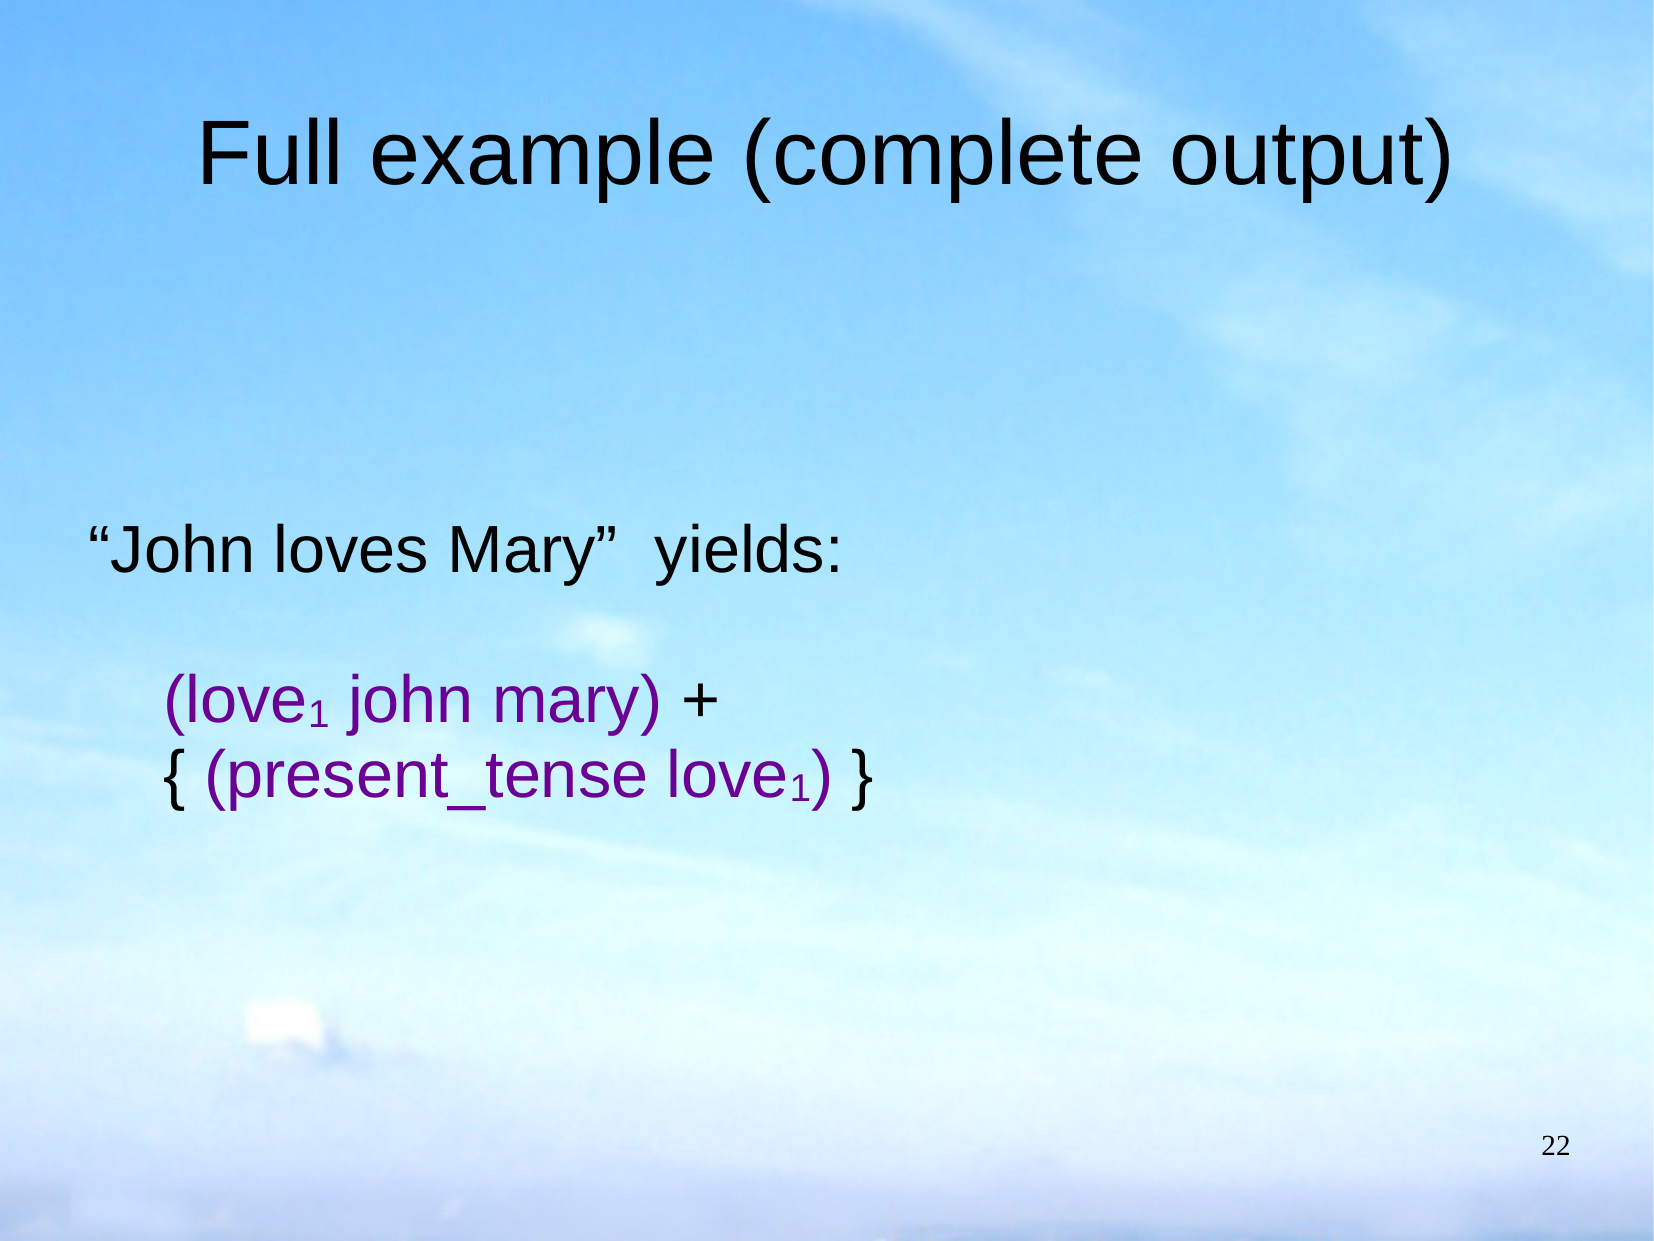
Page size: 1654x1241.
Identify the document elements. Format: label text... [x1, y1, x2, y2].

picture [0, 0, 1654, 1241]
title Full example (complete output) [82, 56, 1571, 250]
subtitle “John loves Mary” yields: (love1 john mary) + { (present_tense love1) } [88, 297, 1577, 1102]
